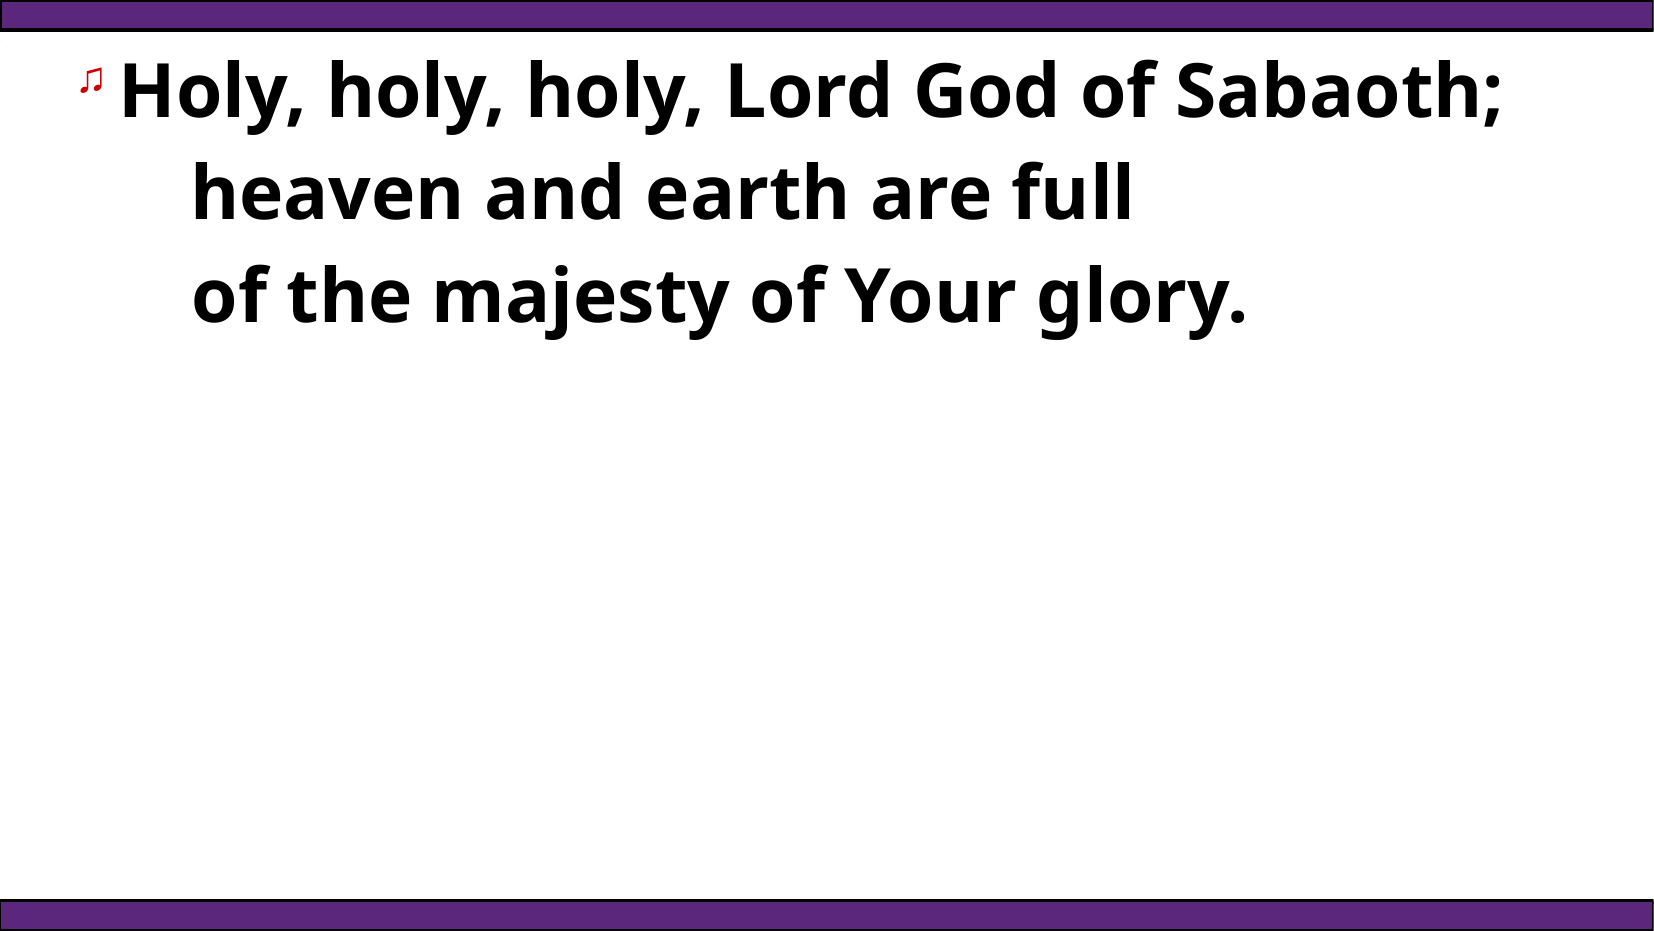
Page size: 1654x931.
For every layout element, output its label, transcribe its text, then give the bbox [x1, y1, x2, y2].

picture [0, 31, 1654, 900]
text_box [0, 0, 1654, 31]
text_box [0, 900, 1654, 931]
text_box ♫ Holy, holy, holy, Lord God of Sabaoth; heaven and earth are full of the majesty of Your glory. [60, 30, 1577, 396]
